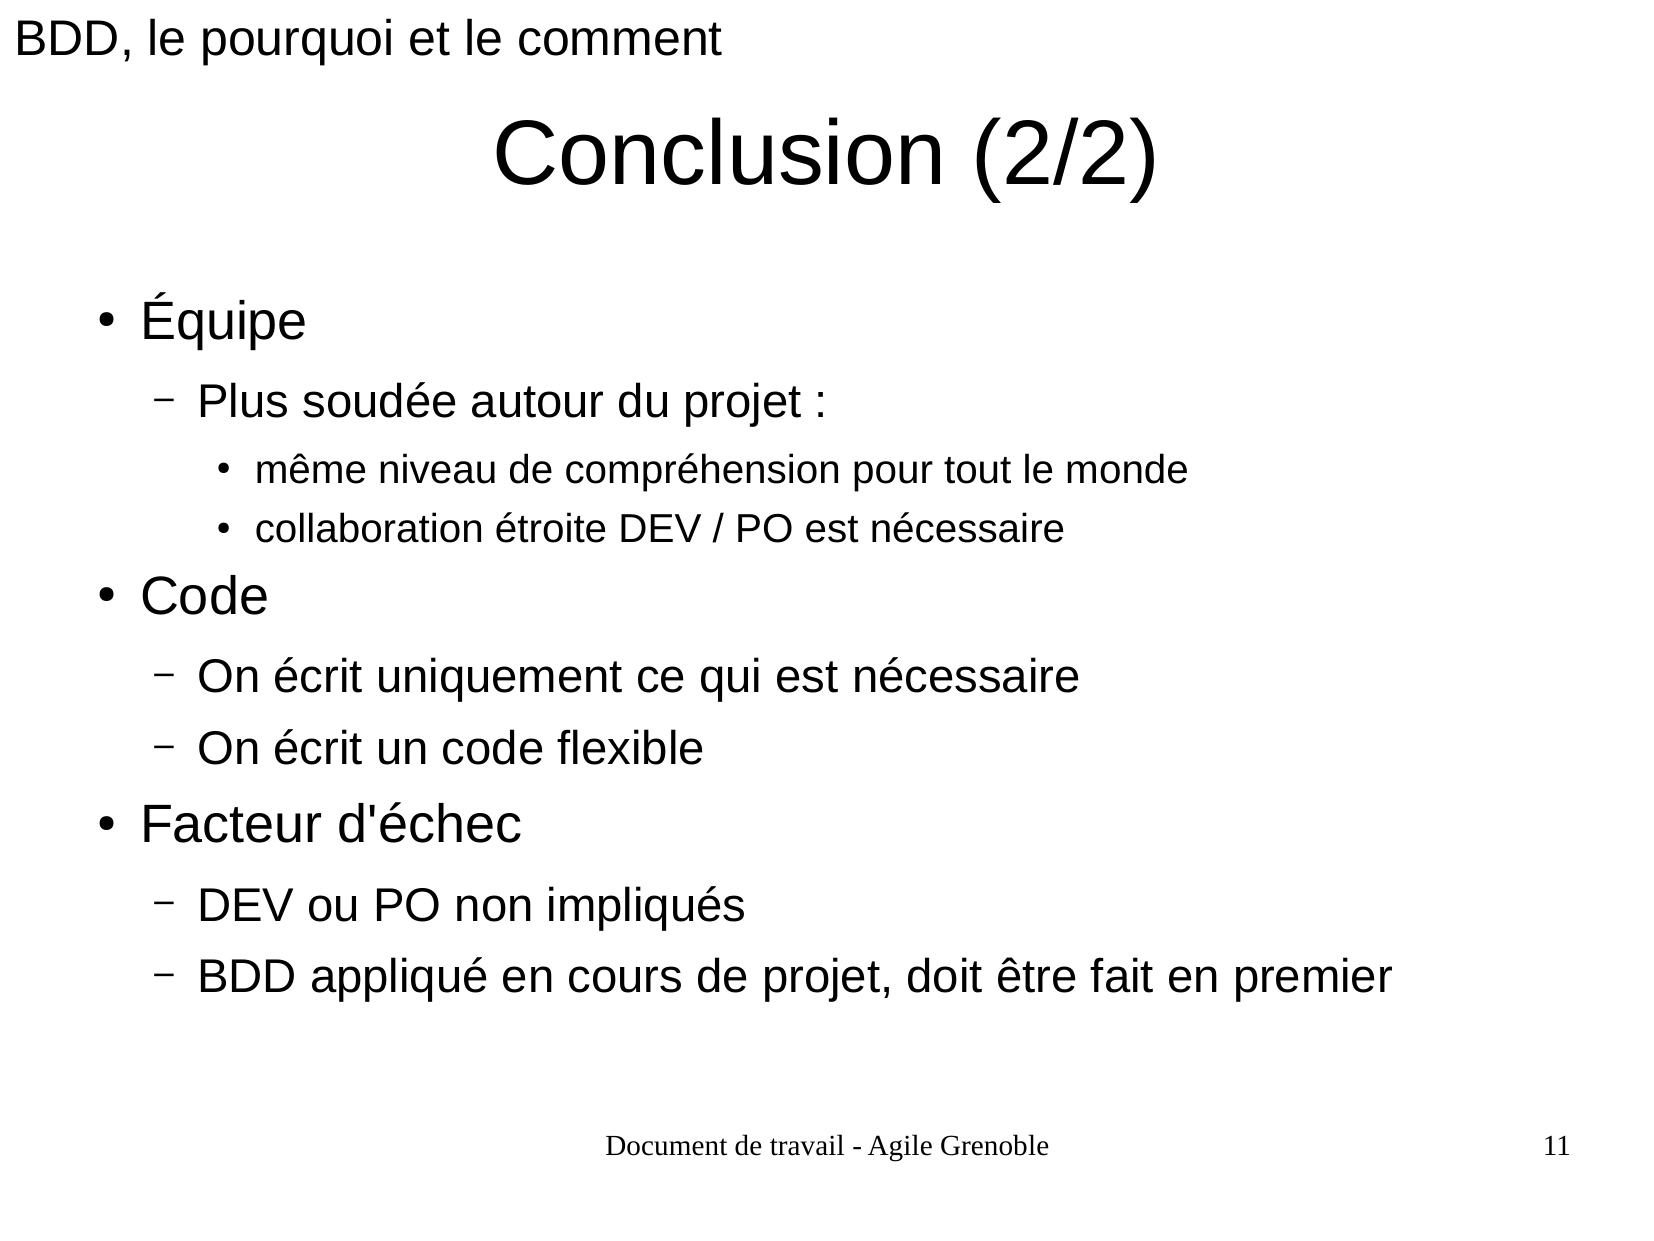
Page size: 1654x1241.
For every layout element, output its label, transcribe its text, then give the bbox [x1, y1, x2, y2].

list Équipe Plus soudée autour du projet : même niveau de compréhension pour tout le monde collaboration étroite DEV / PO est nécessaire Code On écrit uniquement ce qui est nécessaire On écrit un code flexible Facteur d'échec DEV ou PO non impliqués BDD appliqué en cours de projet, doit être fait en premier [82, 290, 1571, 1010]
title Conclusion (2/2) [82, 49, 1571, 257]
text_box BDD, le pourquoi et le comment [0, 3, 739, 74]
